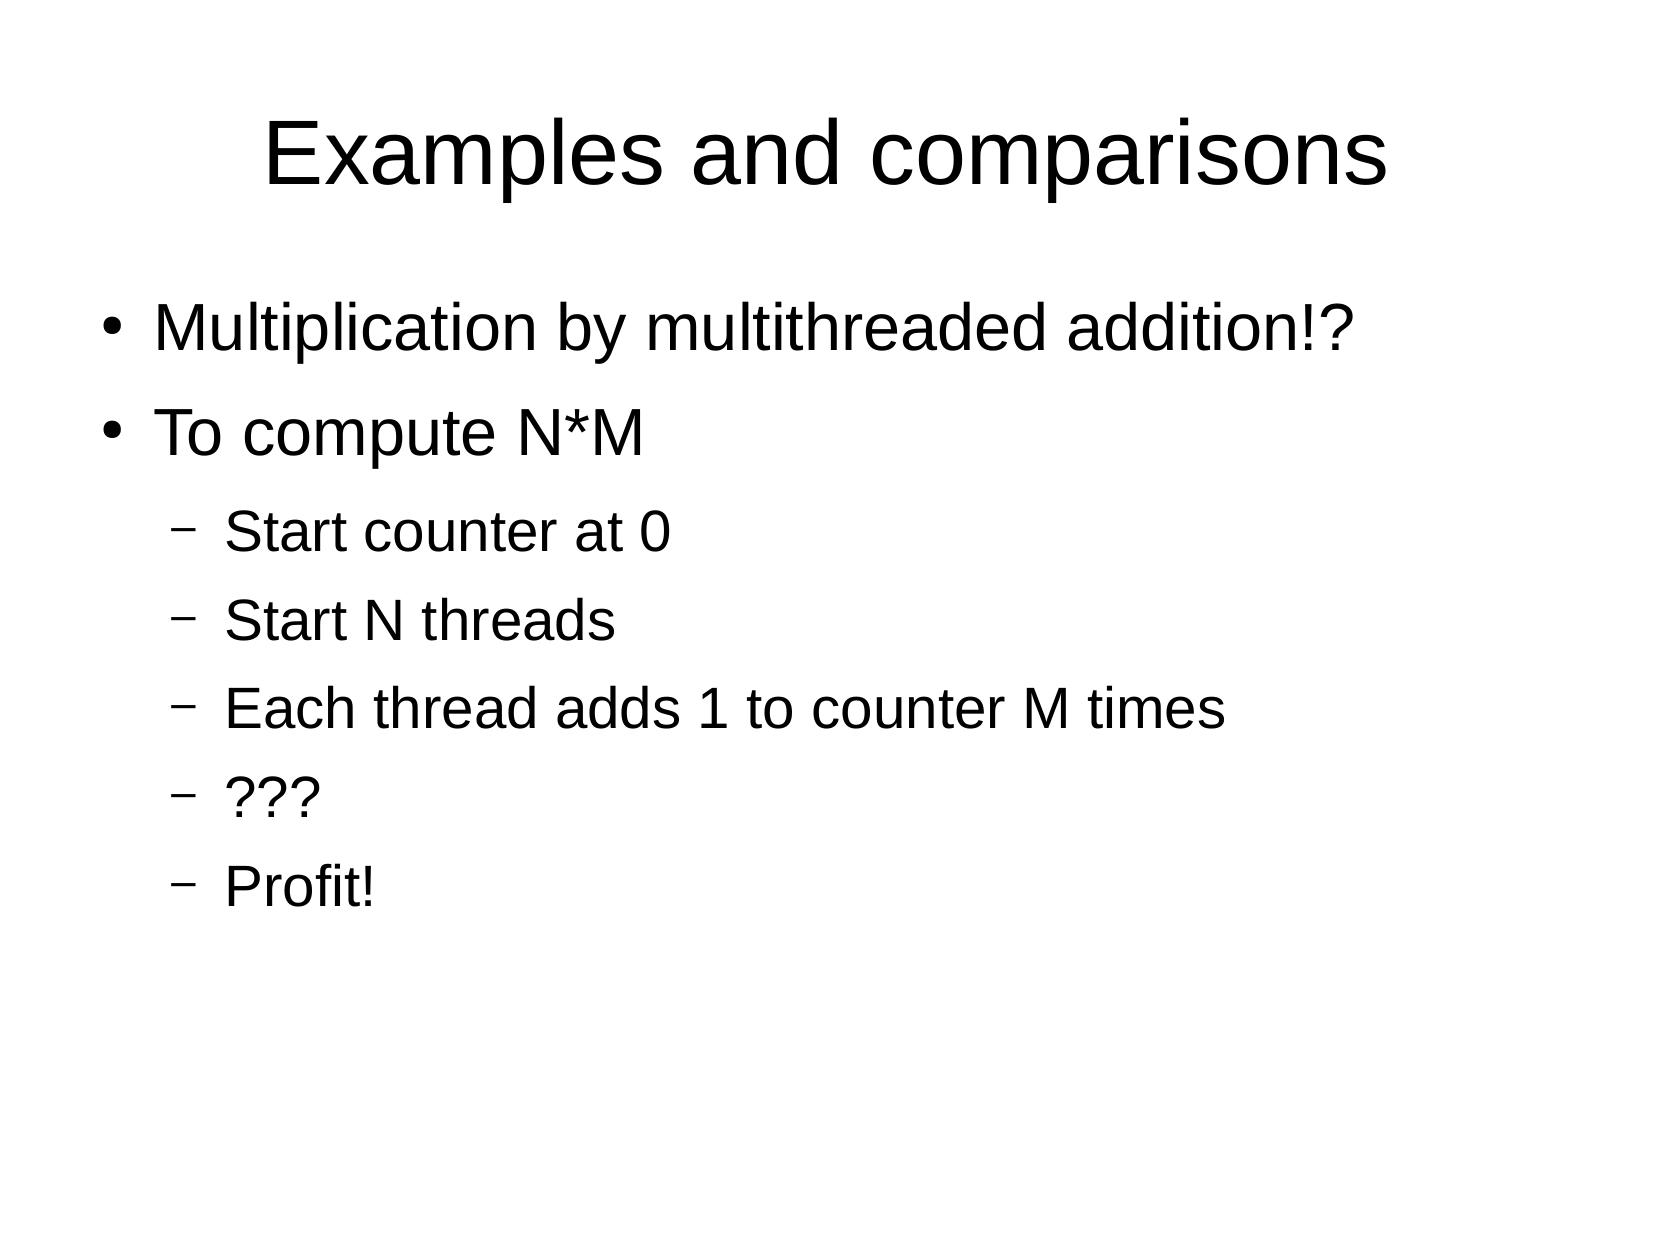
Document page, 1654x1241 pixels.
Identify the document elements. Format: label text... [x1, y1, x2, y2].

title Examples and comparisons [82, 49, 1571, 257]
list Multiplication by multithreaded addition!? To compute N*M Start counter at 0 Start N threads Each thread adds 1 to counter M times ??? Profit! [82, 290, 1571, 1010]
